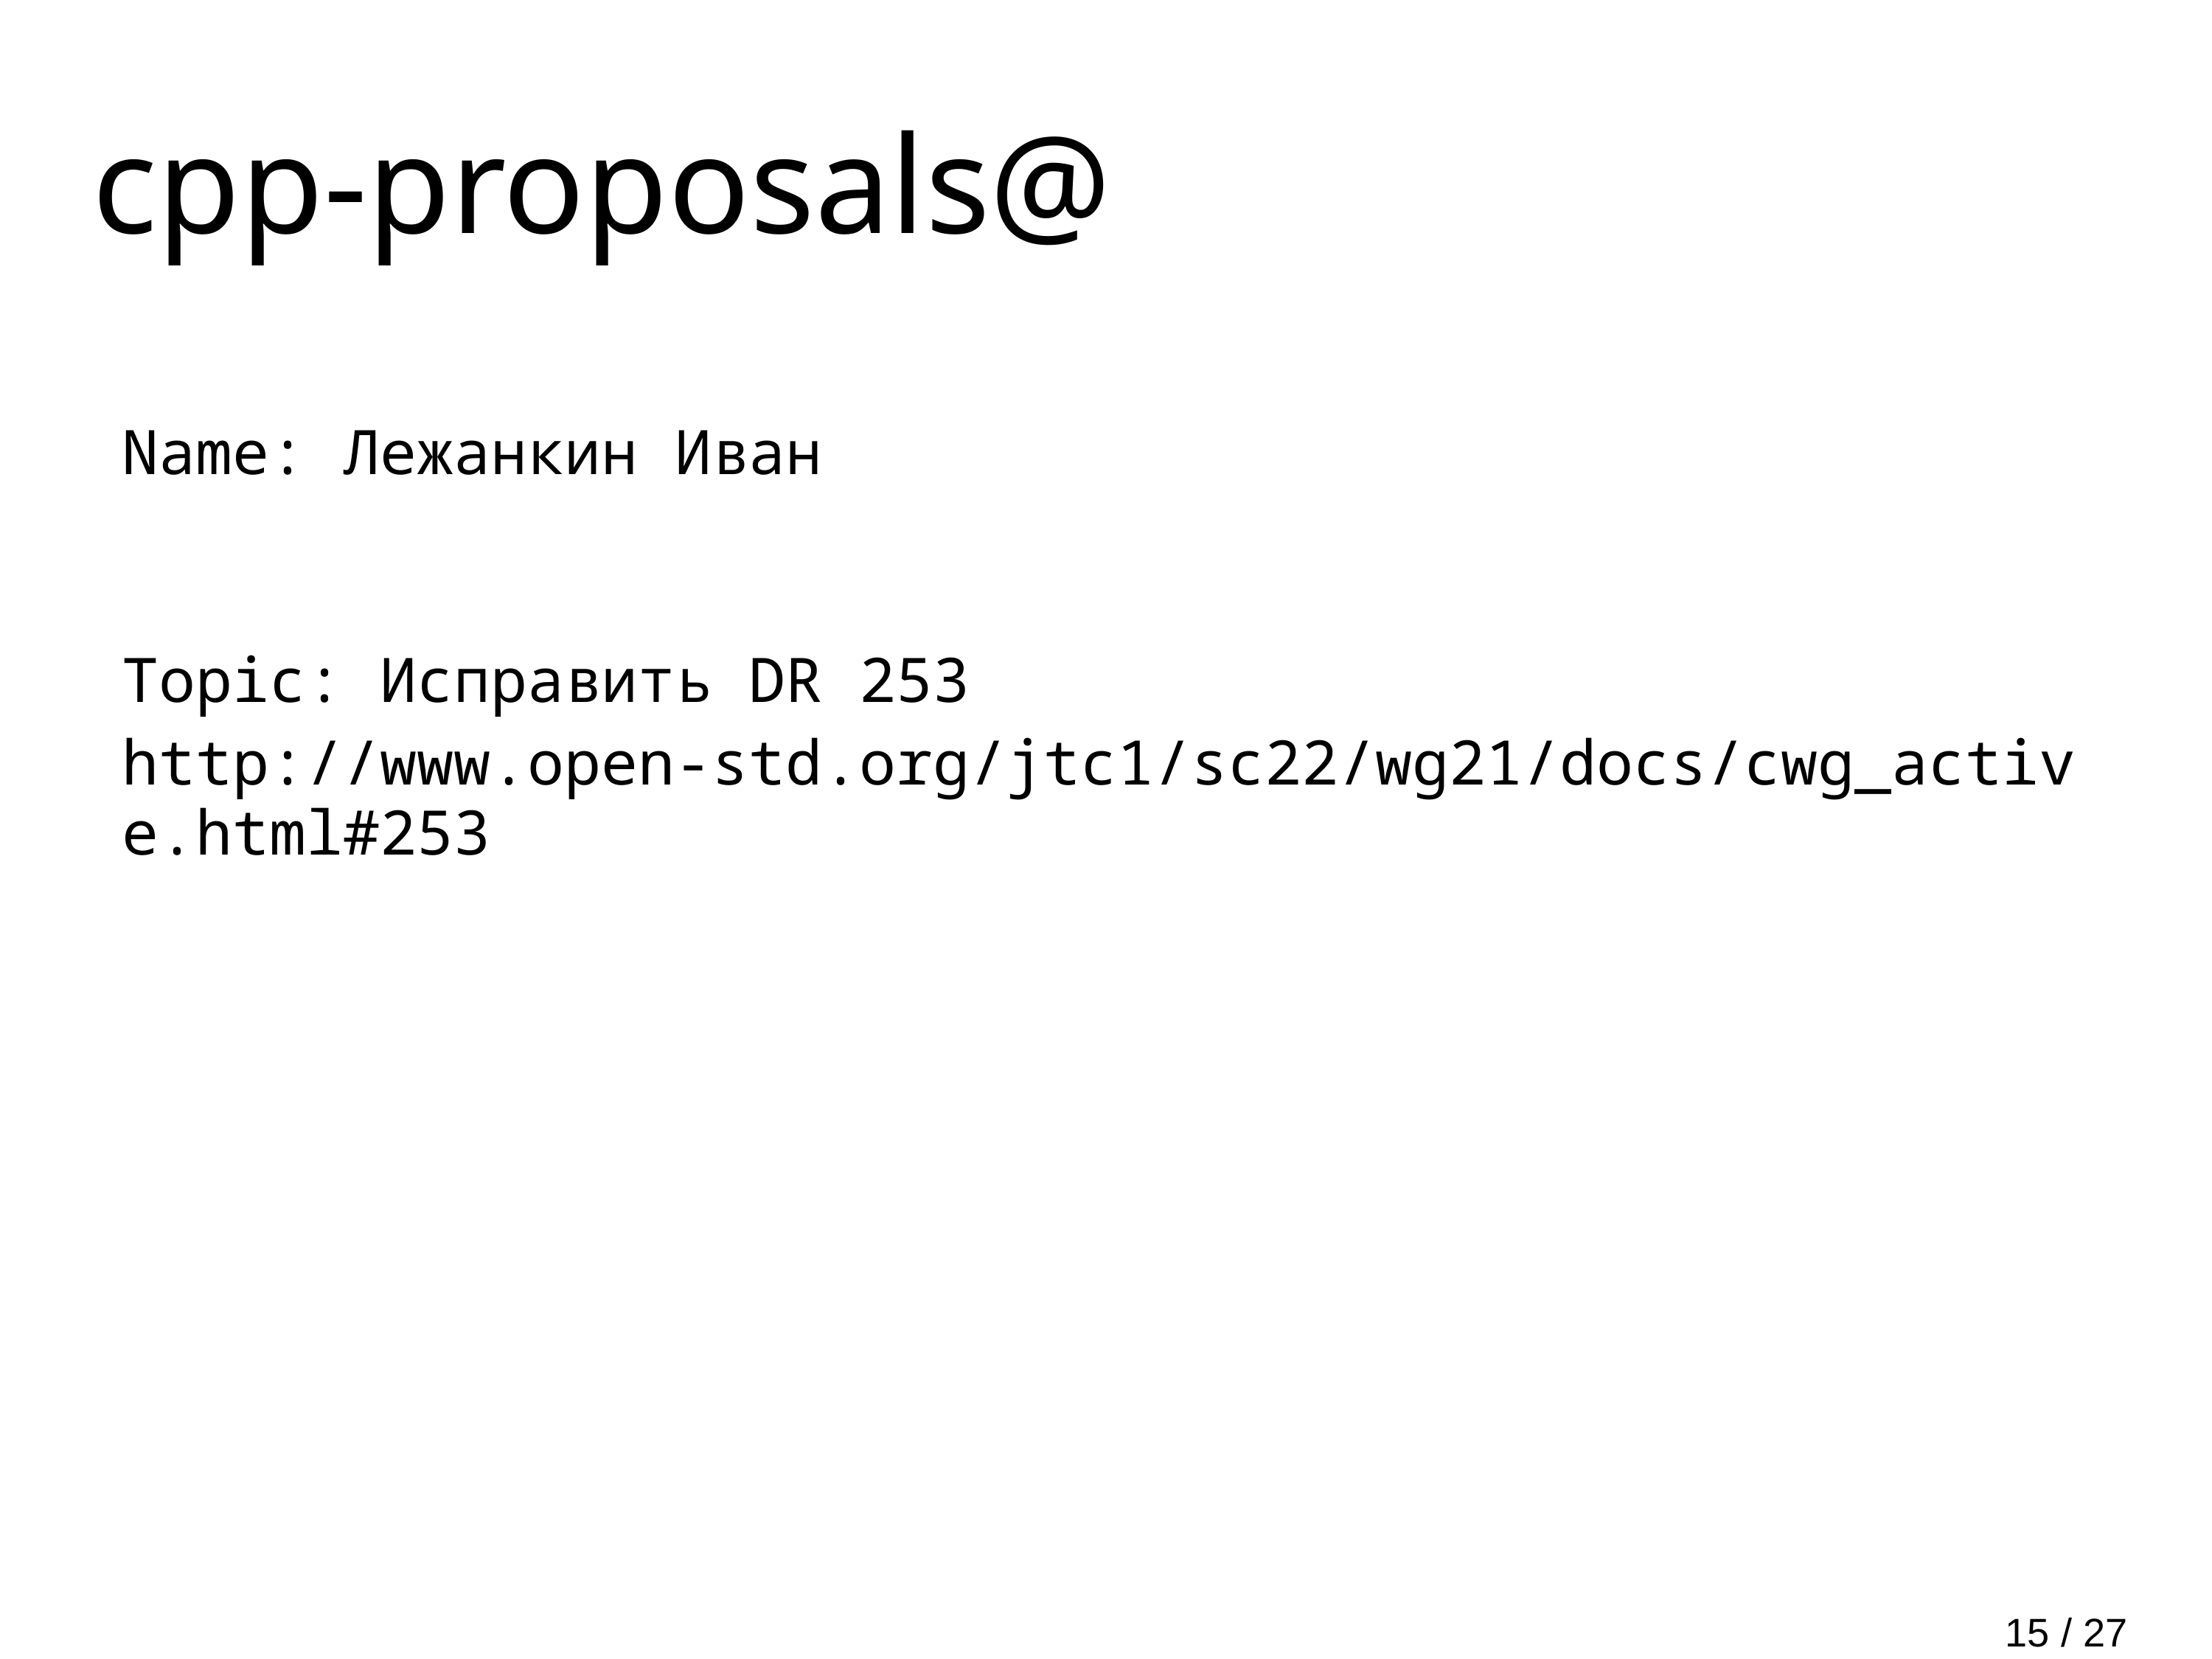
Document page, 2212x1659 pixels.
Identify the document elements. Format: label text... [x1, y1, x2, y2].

text_box <number> / 27 [1994, 1605, 2212, 1659]
title cpp-proposals@ [92, 92, 2119, 277]
list Name: Лежанкин Иван Topic: Исправить DR 253 http://www.open-std.org/jtc1/sc22/wg21/docs/cwg_active.html#253 [0, 338, 2212, 1659]
